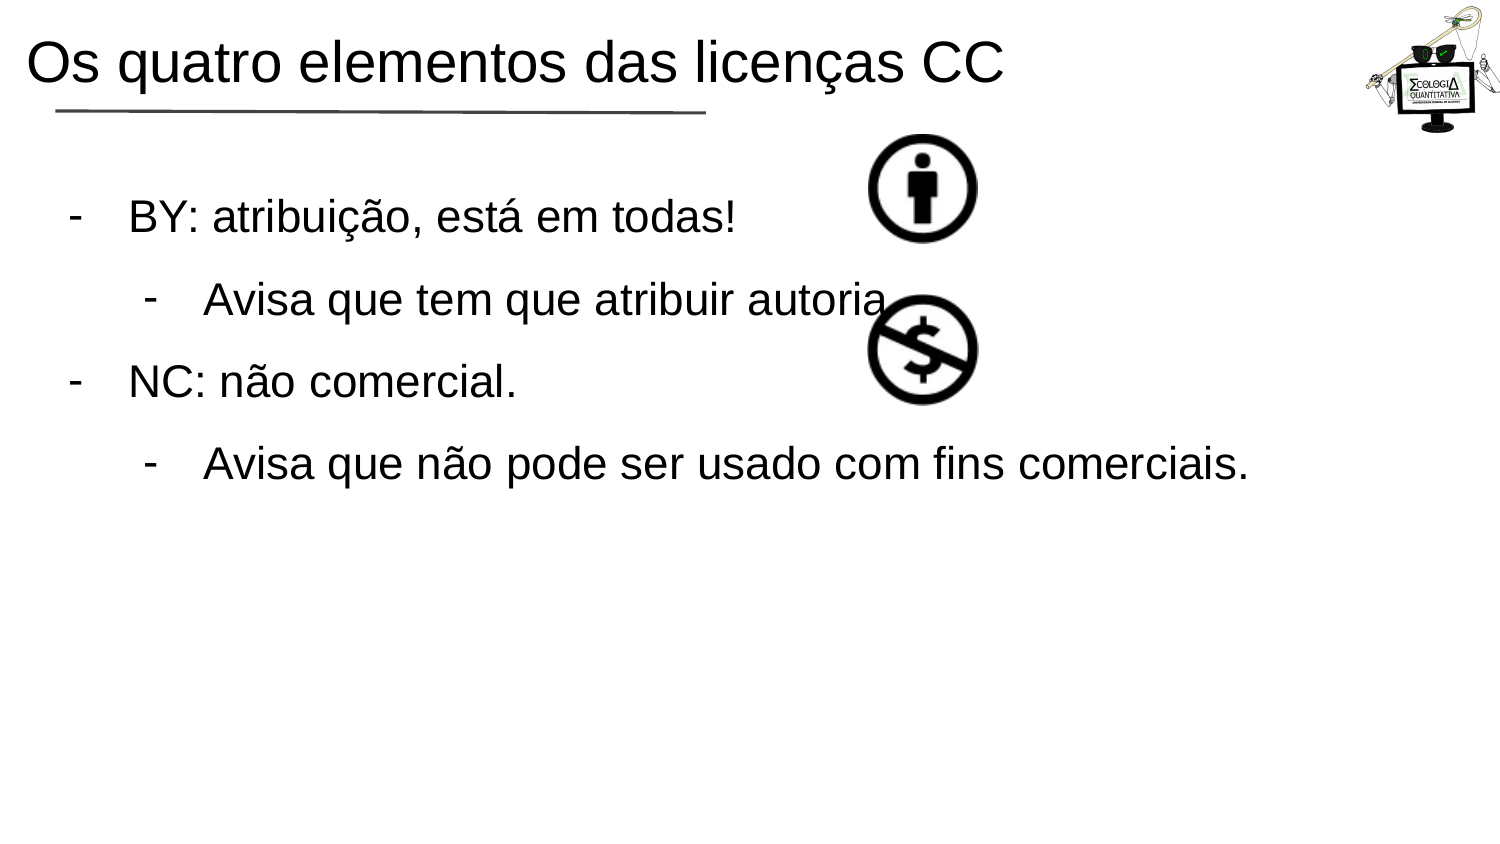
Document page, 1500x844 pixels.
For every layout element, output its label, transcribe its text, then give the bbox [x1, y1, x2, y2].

picture [1365, 3, 1500, 135]
text_box Os quatro elementos das licenças CC [11, 9, 1210, 117]
picture [868, 134, 978, 244]
text_box BY: atribuição, está em todas! Avisa que tem que atribuir autoria. NC: não comercial. Avisa que não pode ser usado com fins comerciais. [38, 144, 1412, 744]
picture [867, 294, 979, 406]
